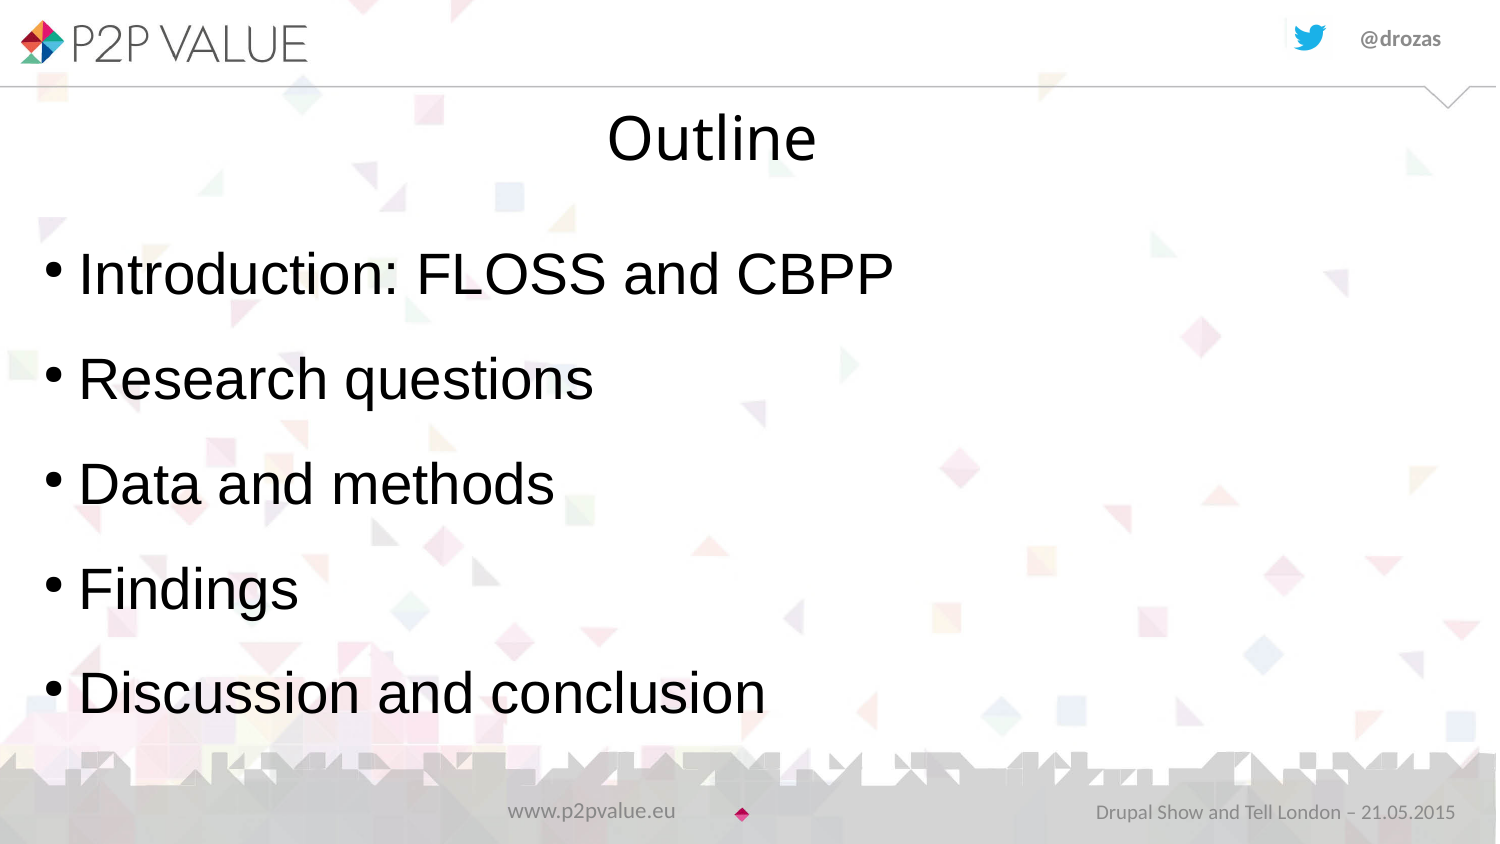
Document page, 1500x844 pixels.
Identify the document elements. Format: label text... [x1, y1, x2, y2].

text_box www.p2pvalue.eu [501, 789, 720, 829]
picture [0, 0, 1496, 844]
text_box Drupal Show and Tell London – 21.05.2015 [777, 788, 1470, 834]
title Outline [60, 92, 1366, 181]
subtitle Introduction: FLOSS and CBPP Research questions Data and methods Findings Discussion and conclusion [30, 195, 1500, 751]
text_box @drozas [1333, 15, 1455, 60]
